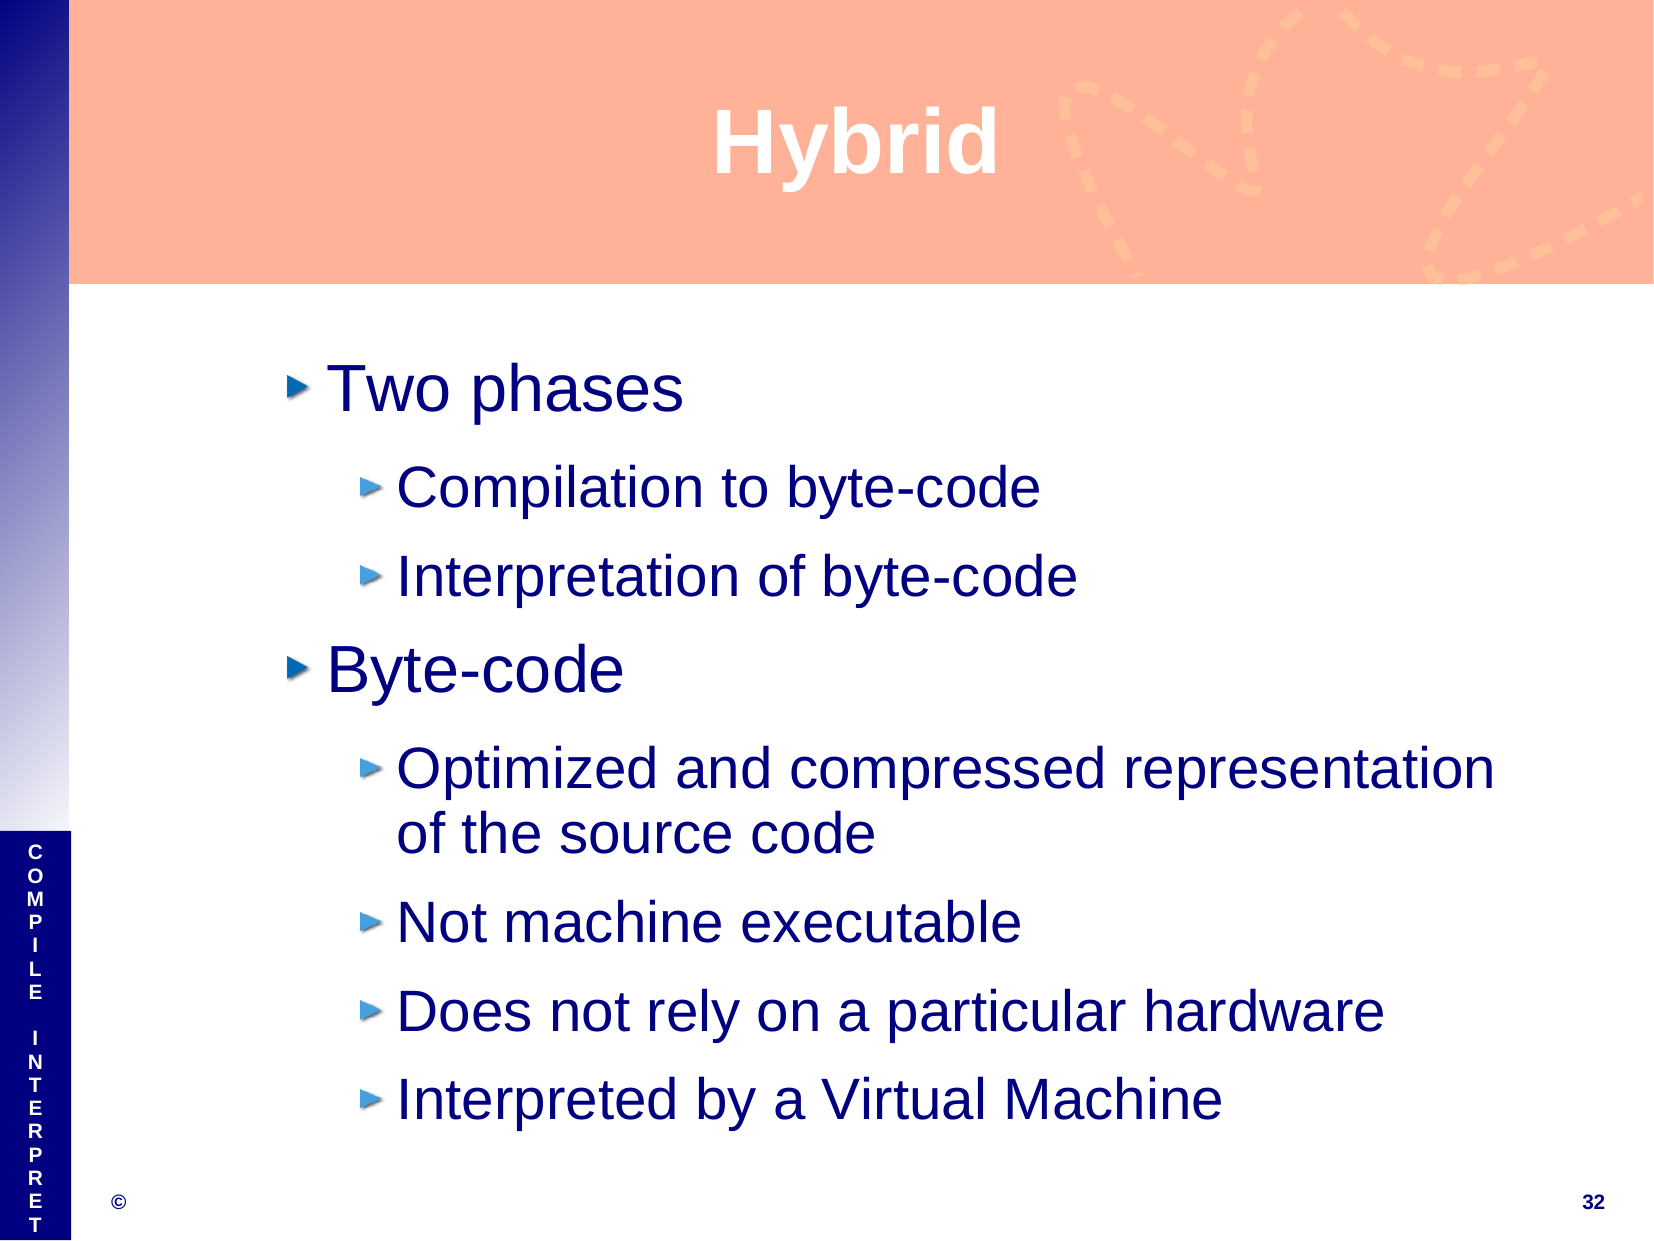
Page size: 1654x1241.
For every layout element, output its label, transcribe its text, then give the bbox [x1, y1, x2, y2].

list Two phases Compilation to byte-code Interpretation of byte-code Byte-code Optimized and compressed representation of the source code Not machine executable Does not rely on a particular hardware Interpreted by a Virtual Machine [255, 350, 1513, 1172]
text_box C O M P I L E I N T E R P R E T [0, 830, 71, 1241]
title Hybrid [97, 37, 1617, 246]
